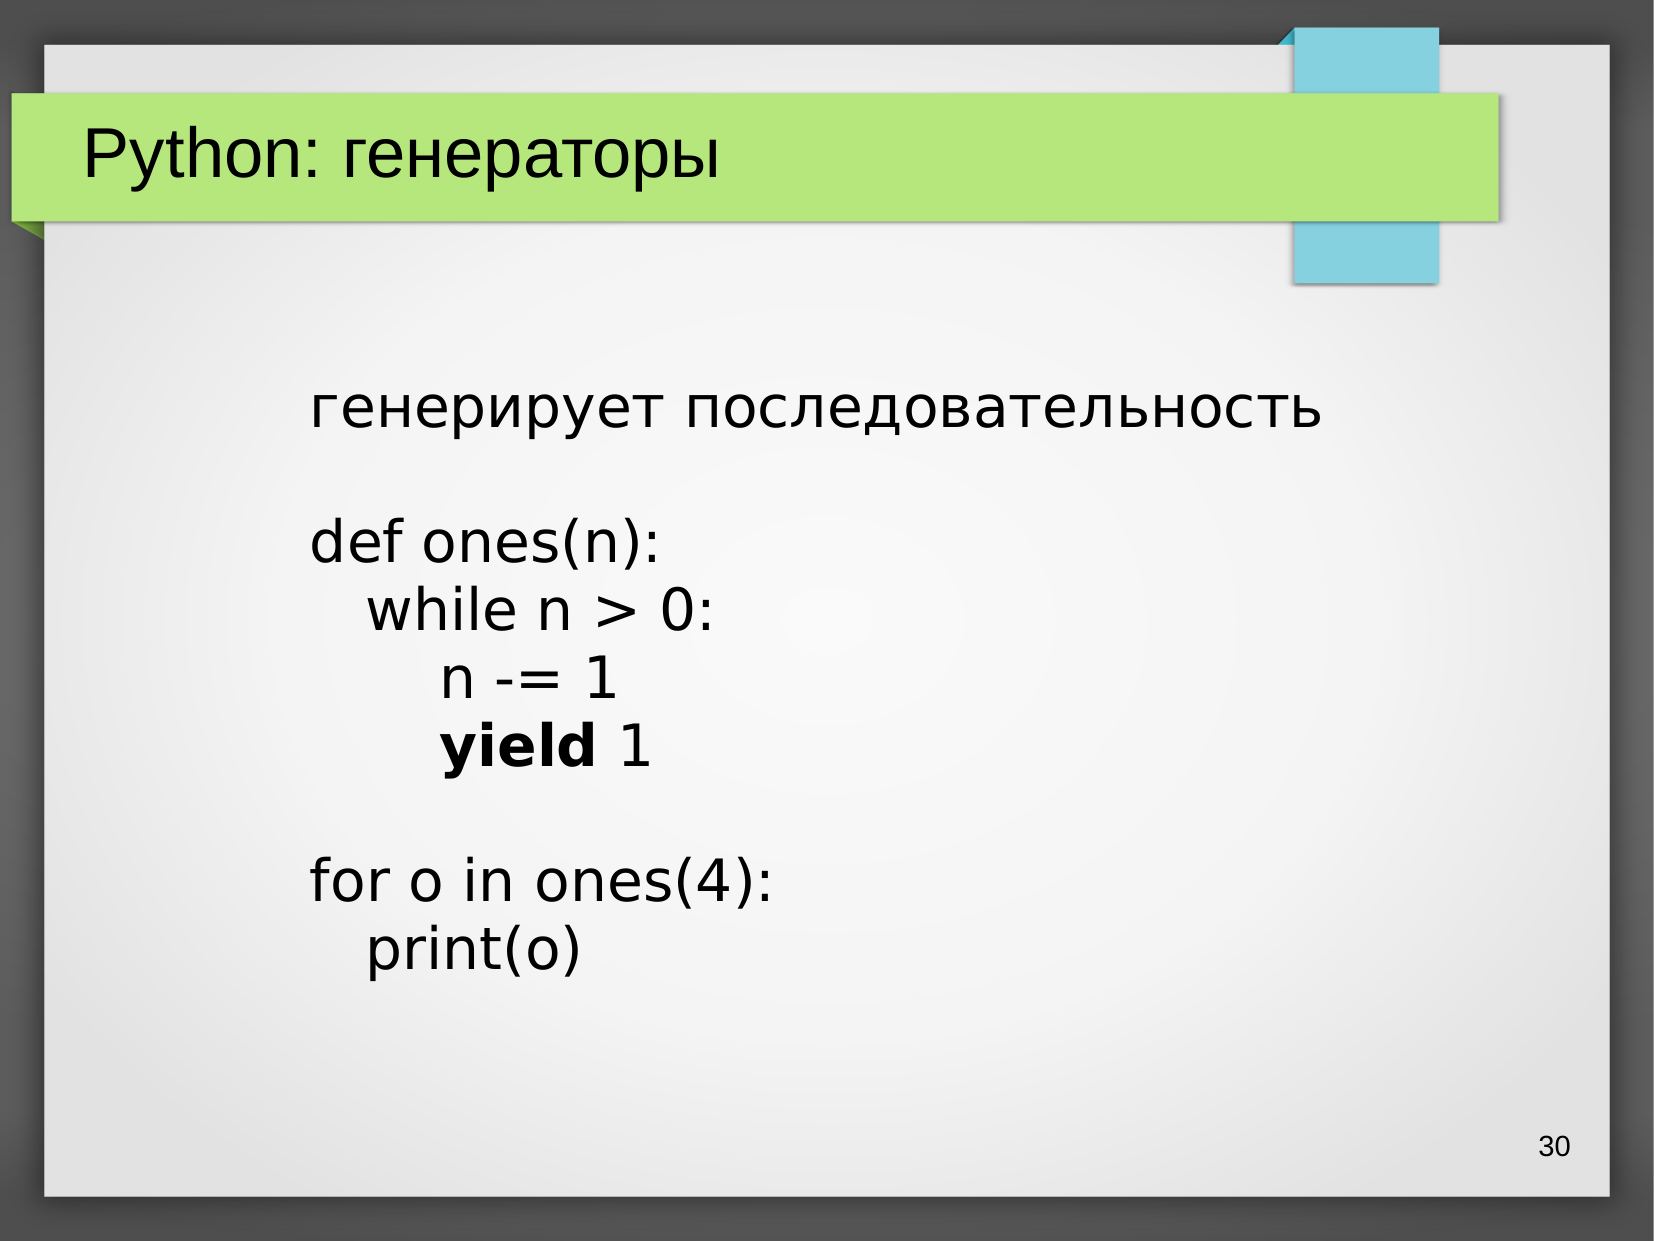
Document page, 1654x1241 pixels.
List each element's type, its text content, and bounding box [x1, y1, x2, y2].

text_box генерирует последовательность def ones(n): while n > 0: n -= 1 yield 1 for o in ones(4): print(o) [295, 366, 1359, 1013]
picture [0, 0, 1654, 1241]
title Python: генераторы [82, 49, 1571, 257]
